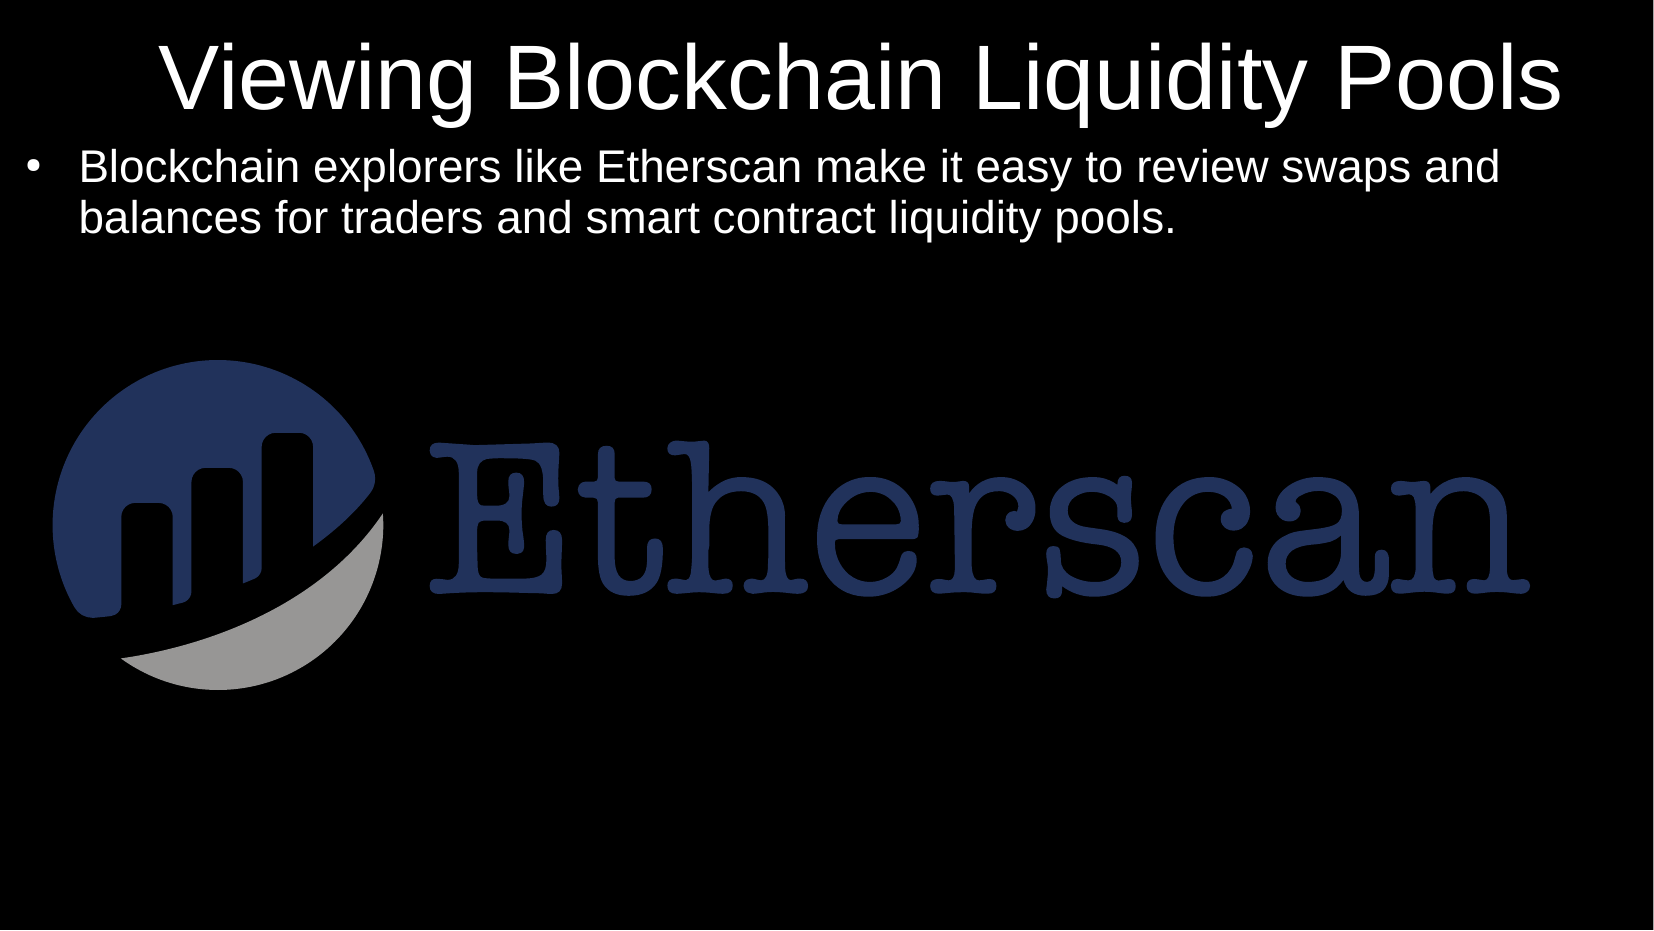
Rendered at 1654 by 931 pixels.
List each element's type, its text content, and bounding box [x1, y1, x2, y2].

picture [52, 360, 1531, 691]
title Viewing Blockchain Liquidity Pools [82, 0, 1571, 60]
list Blockchain explorers like Etherscan make it easy to review swaps and balances for traders and smart contract liquidity pools. [7, 60, 1576, 871]
